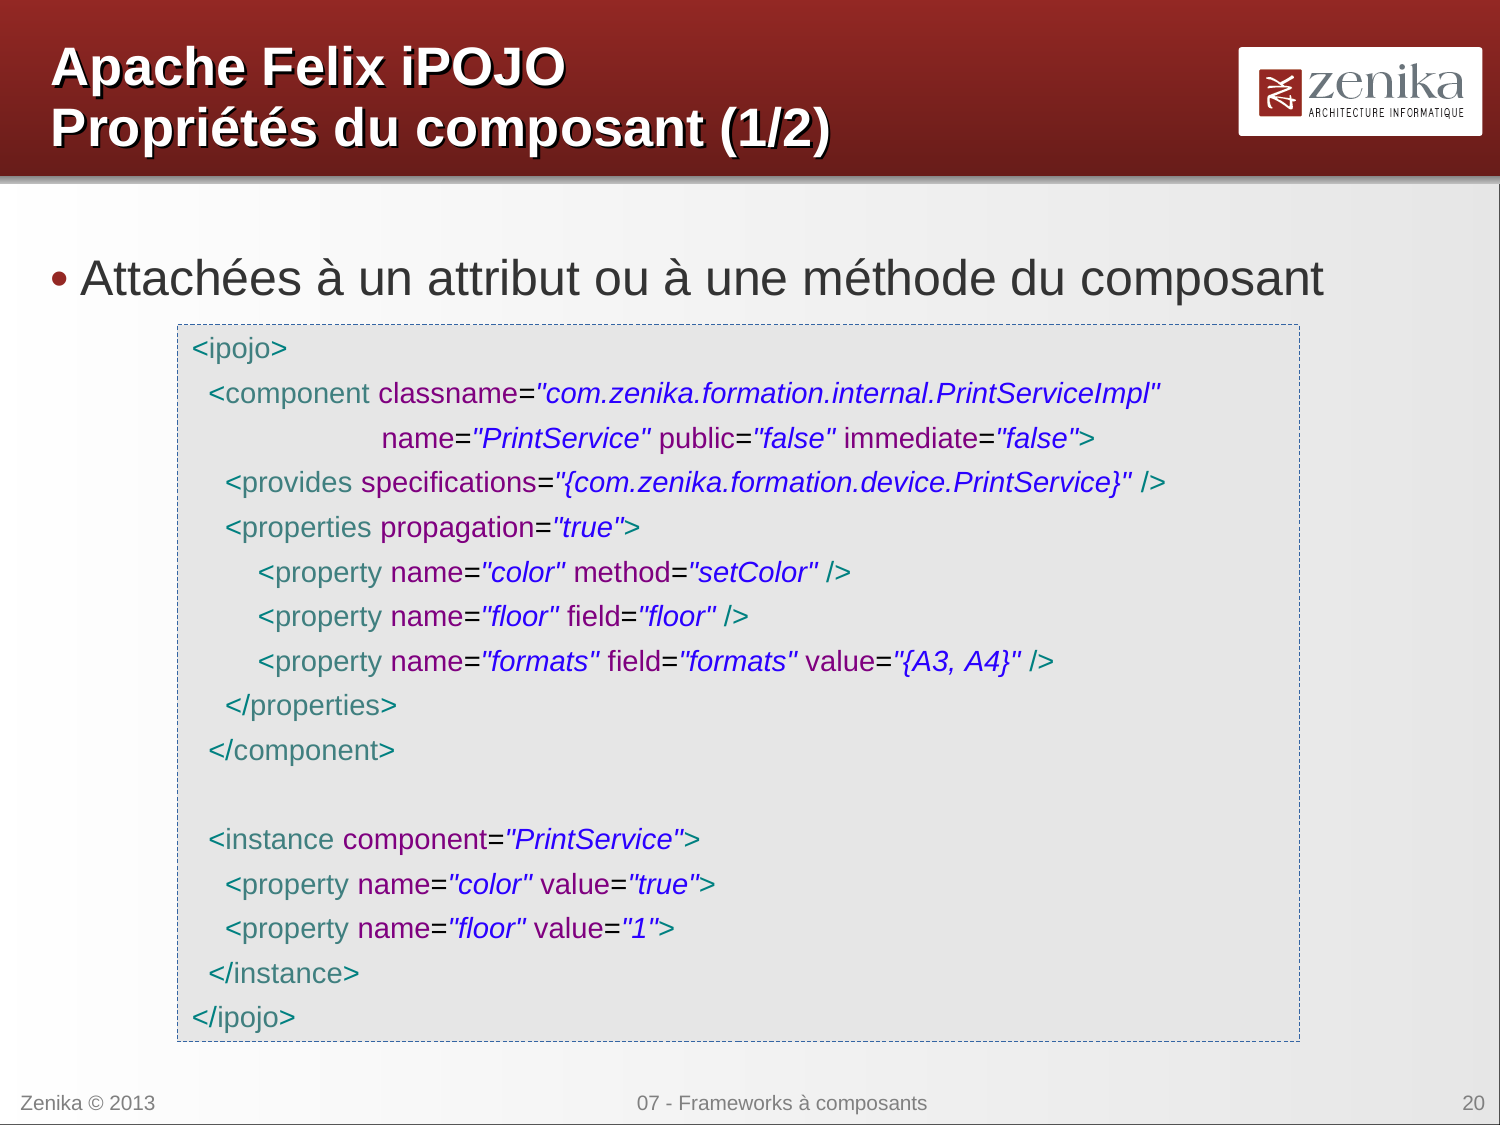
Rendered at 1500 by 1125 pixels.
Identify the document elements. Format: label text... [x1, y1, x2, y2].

list <ipojo> <component classname="com.zenika.formation.internal.PrintServiceImpl" name="PrintService" public="false" immediate="false"> <provides specifications="{com.zenika.formation.device.PrintService}" /> <properties propagation="true"> <property name="color" method="setColor" /> <property name="floor" field="floor" /> <property name="formats" field="formats" value="{A3, A4}" /> </properties> </component> <instance component="PrintService"> <property name="color" value="true"> <property name="floor" value="1"> </instance> </ipojo> [177, 324, 1300, 1042]
title Apache Felix iPOJO Propriétés du composant (1/2) [50, 15, 1206, 180]
picture [1257, 58, 1464, 125]
list Attachées à un attribut ou à une méthode du composant [50, 249, 1435, 1079]
